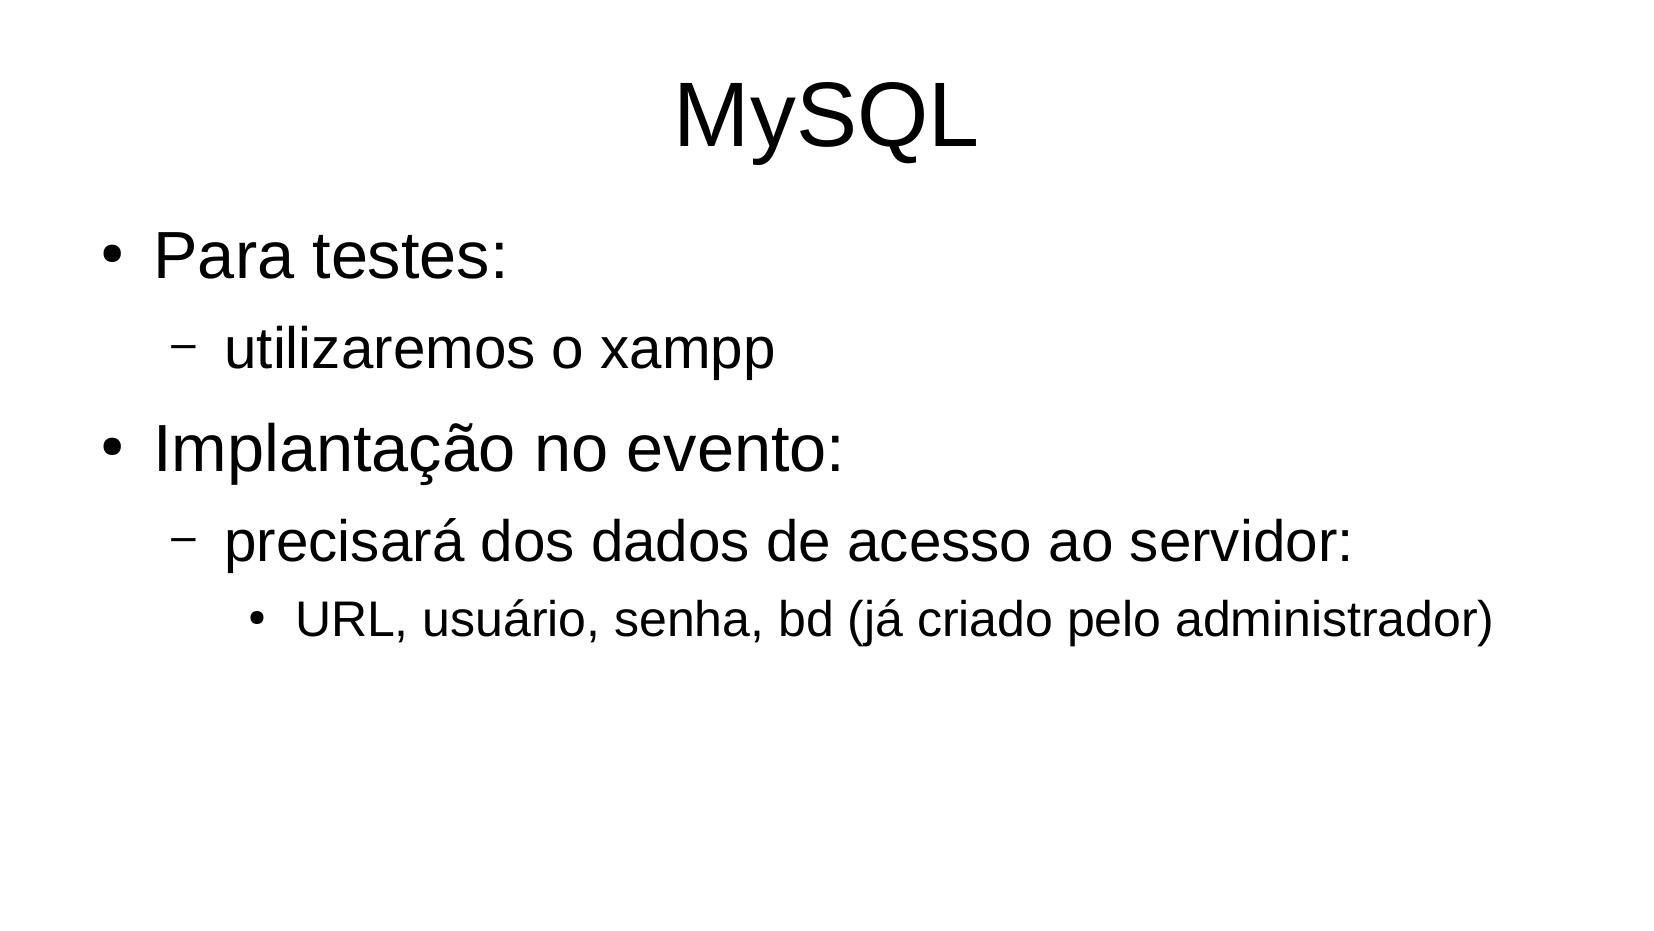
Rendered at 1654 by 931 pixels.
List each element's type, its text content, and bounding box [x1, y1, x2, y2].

list Para testes: utilizaremos o xampp Implantação no evento: precisará dos dados de acesso ao servidor: URL, usuário, senha, bd (já criado pelo administrador) [82, 217, 1571, 758]
title MySQL [82, 37, 1571, 193]
